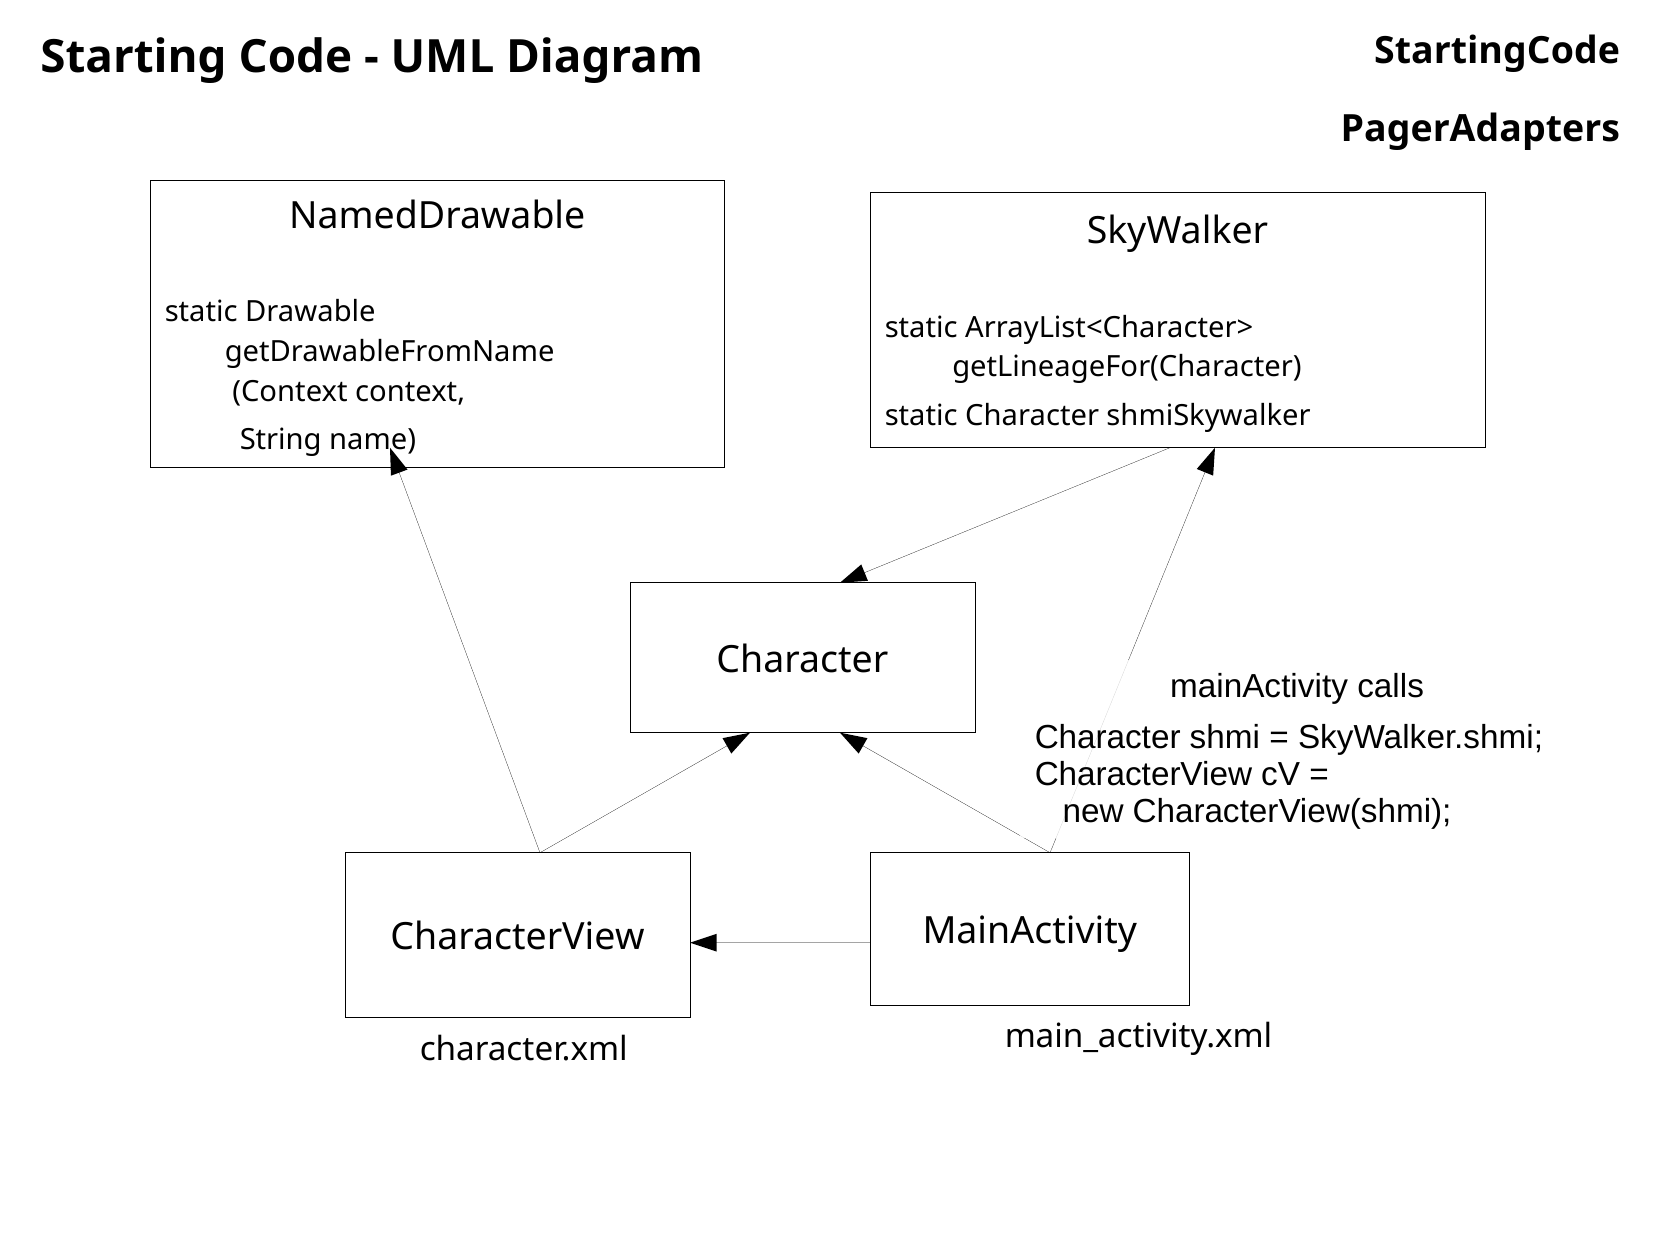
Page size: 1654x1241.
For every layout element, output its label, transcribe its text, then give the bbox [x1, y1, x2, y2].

text_box MainActivity [870, 852, 1190, 1006]
table_header Starting Code - UML Diagram [26, 16, 830, 93]
text_box mainActivity calls Character shmi = SkyWalker.shmi; CharacterView cV = new CharacterView(shmi); [1020, 660, 1576, 838]
text_box CharacterView [345, 852, 691, 1018]
table_cell PagerAdapters [831, 94, 1635, 166]
table_cell [26, 94, 830, 166]
text_box character.xml [405, 1017, 841, 1111]
text_box NamedDrawable static Drawable getDrawableFromName (Context context, String name) [150, 200, 725, 448]
text_box main_activity.xml [990, 1005, 1426, 1098]
table_header StartingCode [831, 16, 1635, 93]
text_box SkyWalker static ArrayList<Character> getLineageFor(Character) static Character shmiSkywalker [870, 192, 1486, 448]
text_box Character [630, 582, 976, 733]
